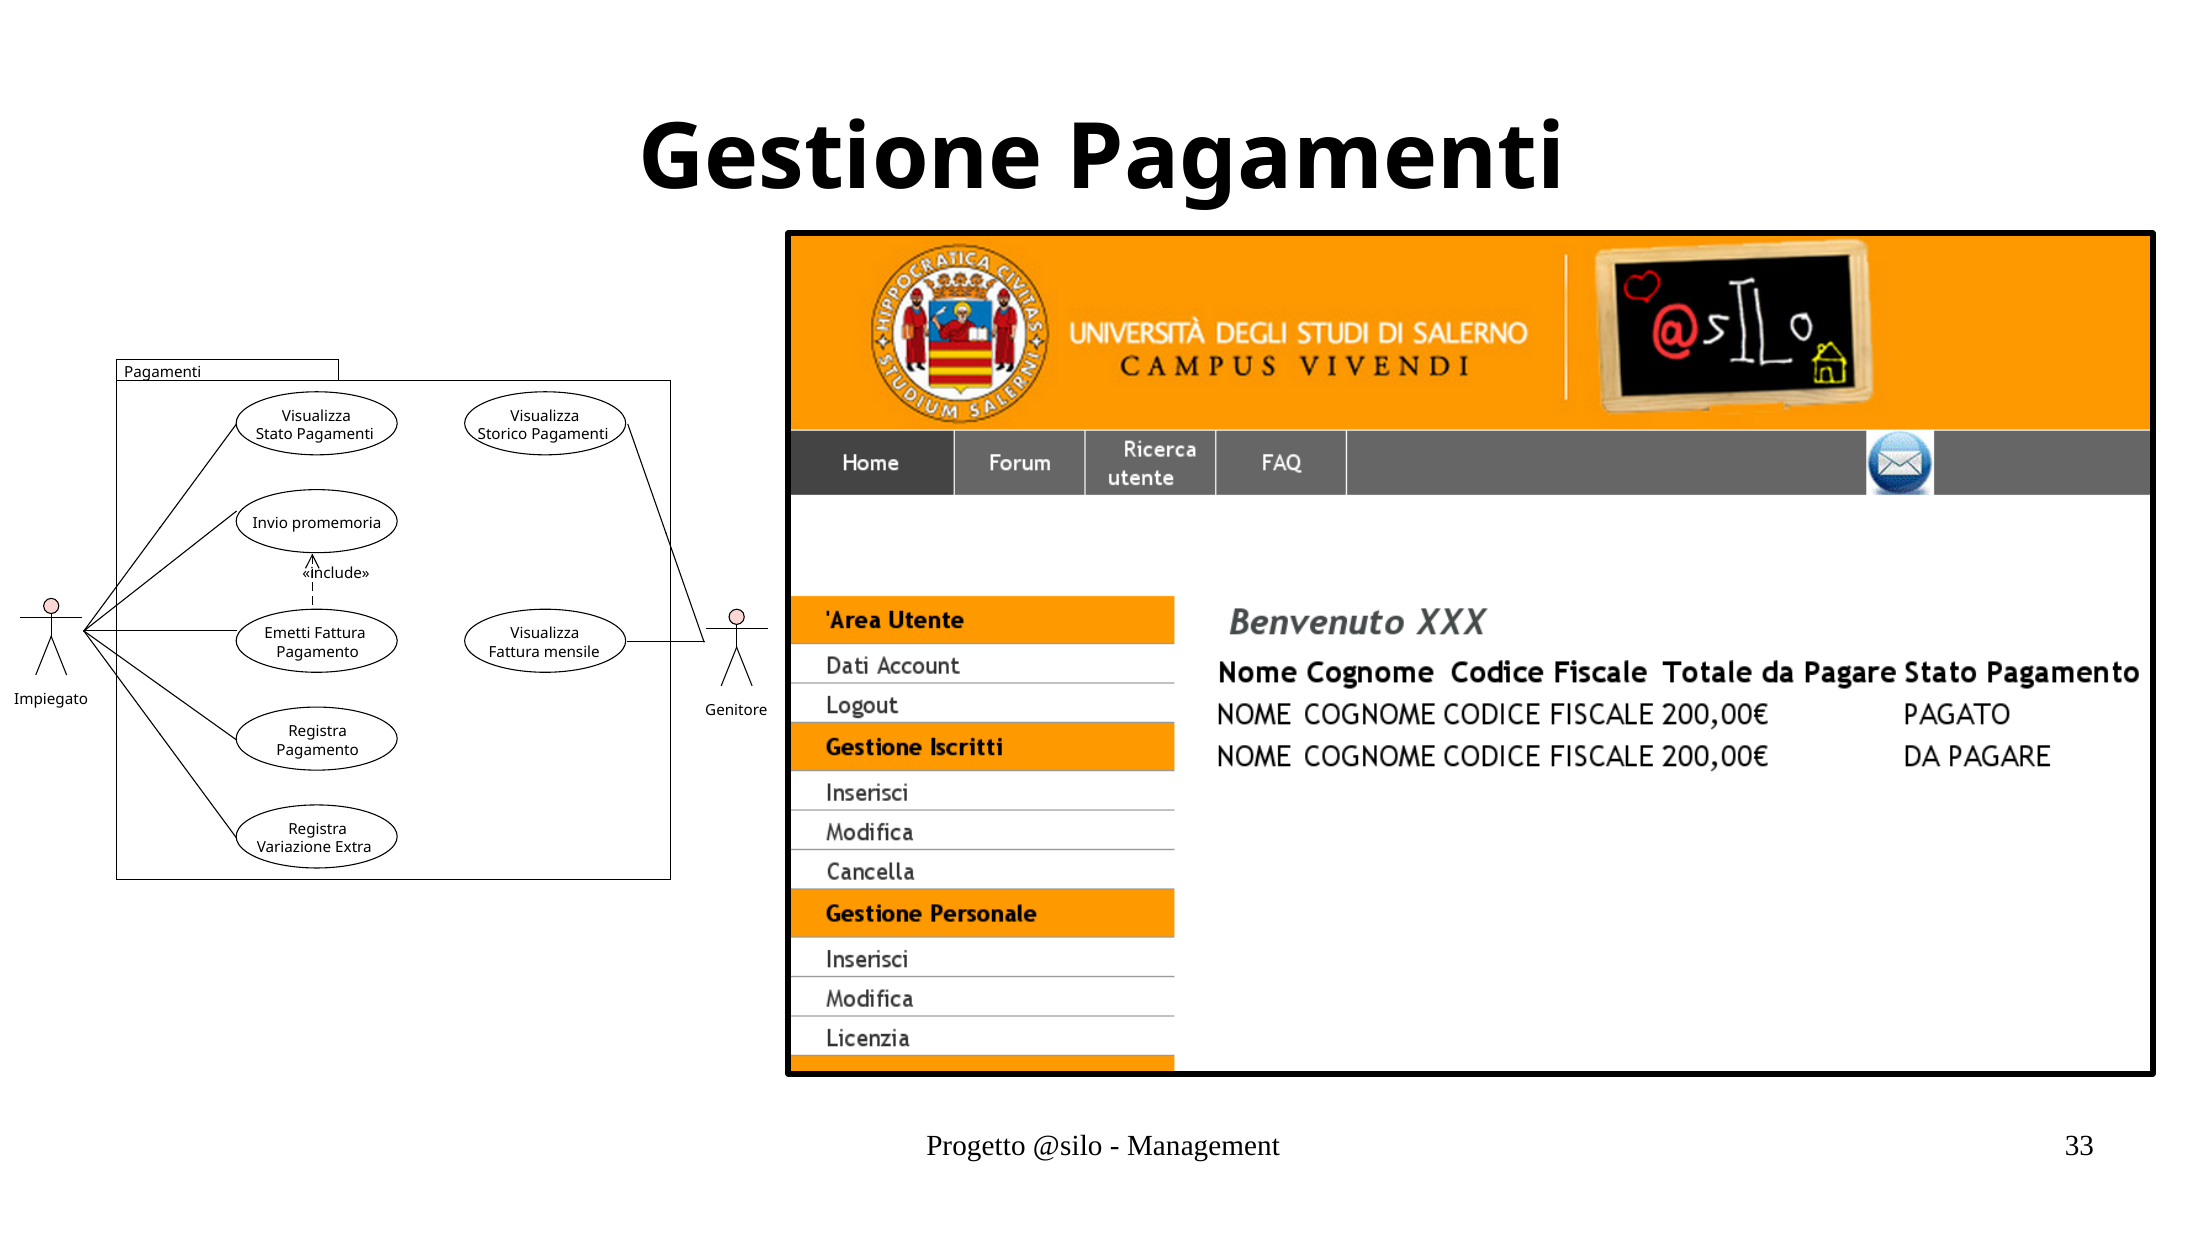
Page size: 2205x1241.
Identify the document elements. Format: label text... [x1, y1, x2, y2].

picture [0, 336, 785, 904]
picture [791, 236, 2150, 1071]
title Gestione Pagamenti [110, 49, 2095, 257]
